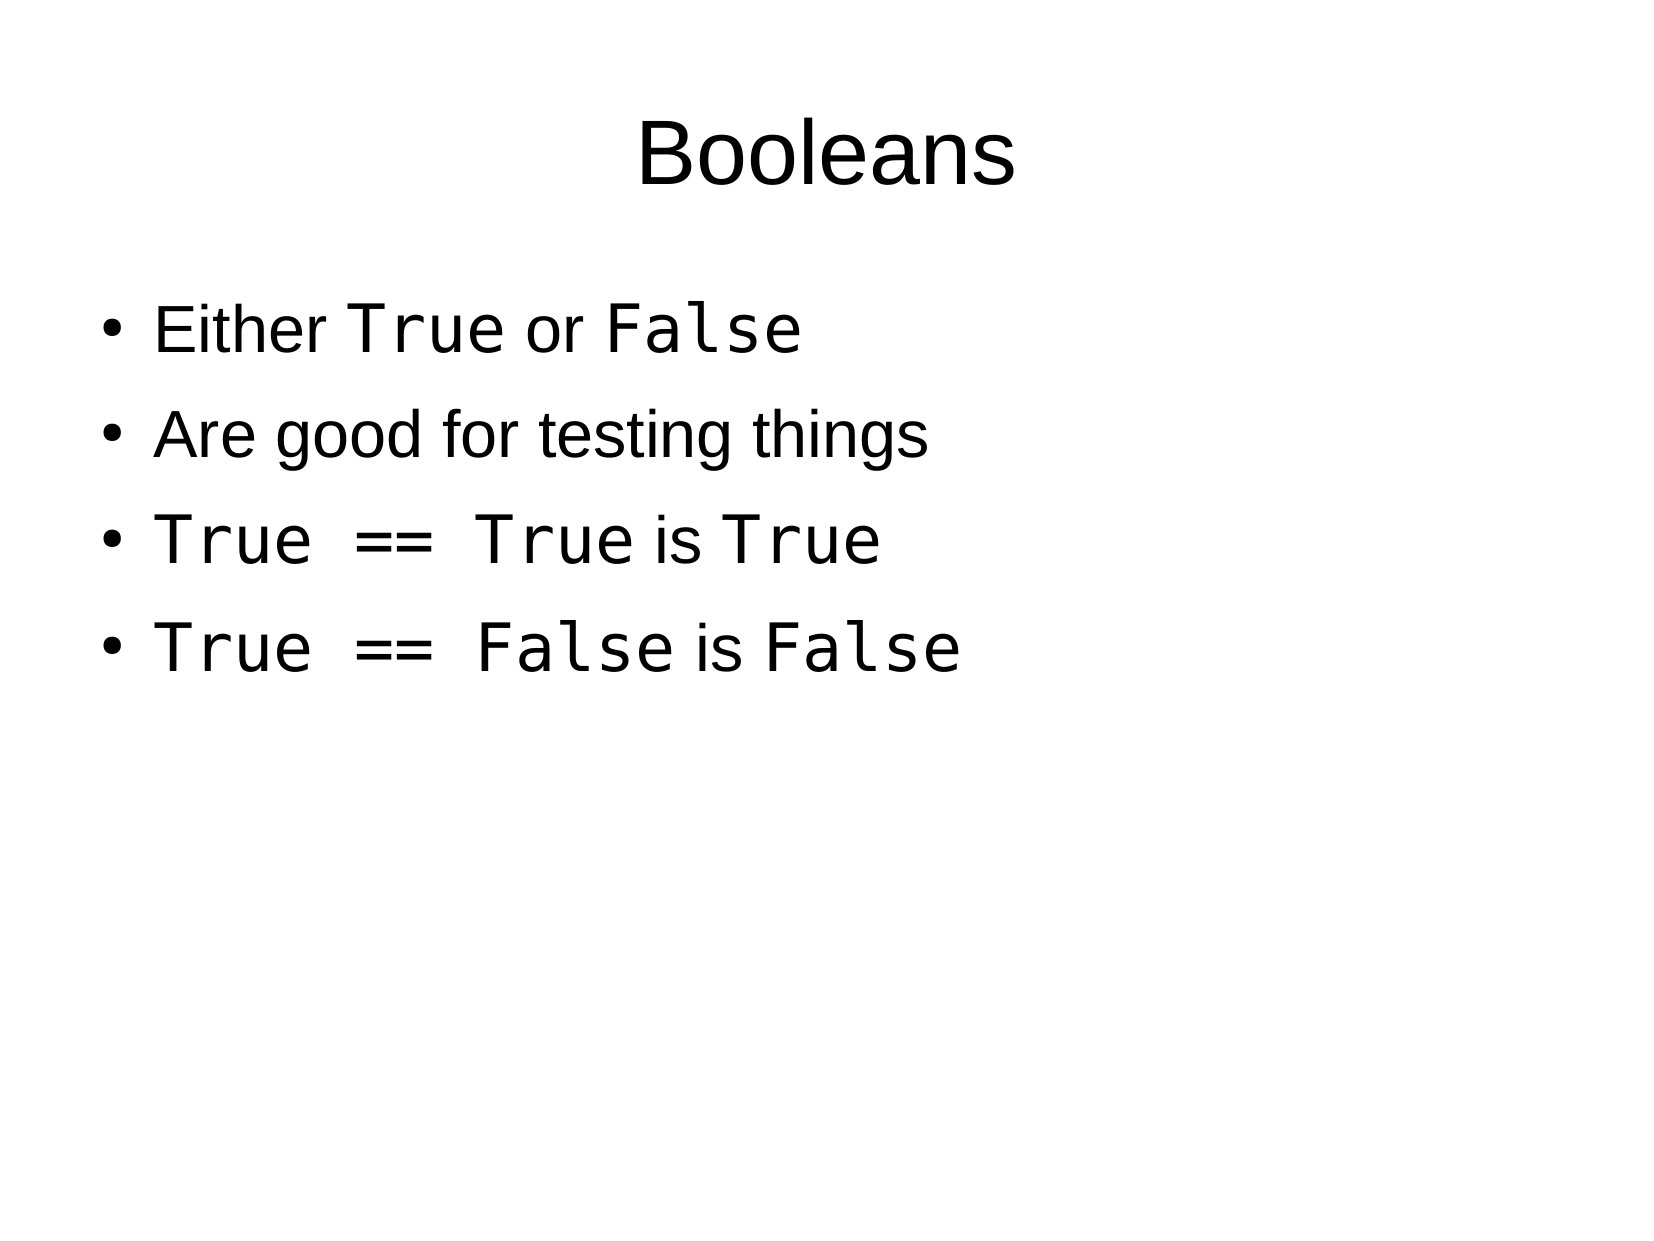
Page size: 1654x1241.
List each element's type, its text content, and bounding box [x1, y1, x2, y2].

title Booleans [82, 49, 1571, 257]
list Either True or False Are good for testing things True == True is True True == False is False [82, 290, 1571, 1109]
